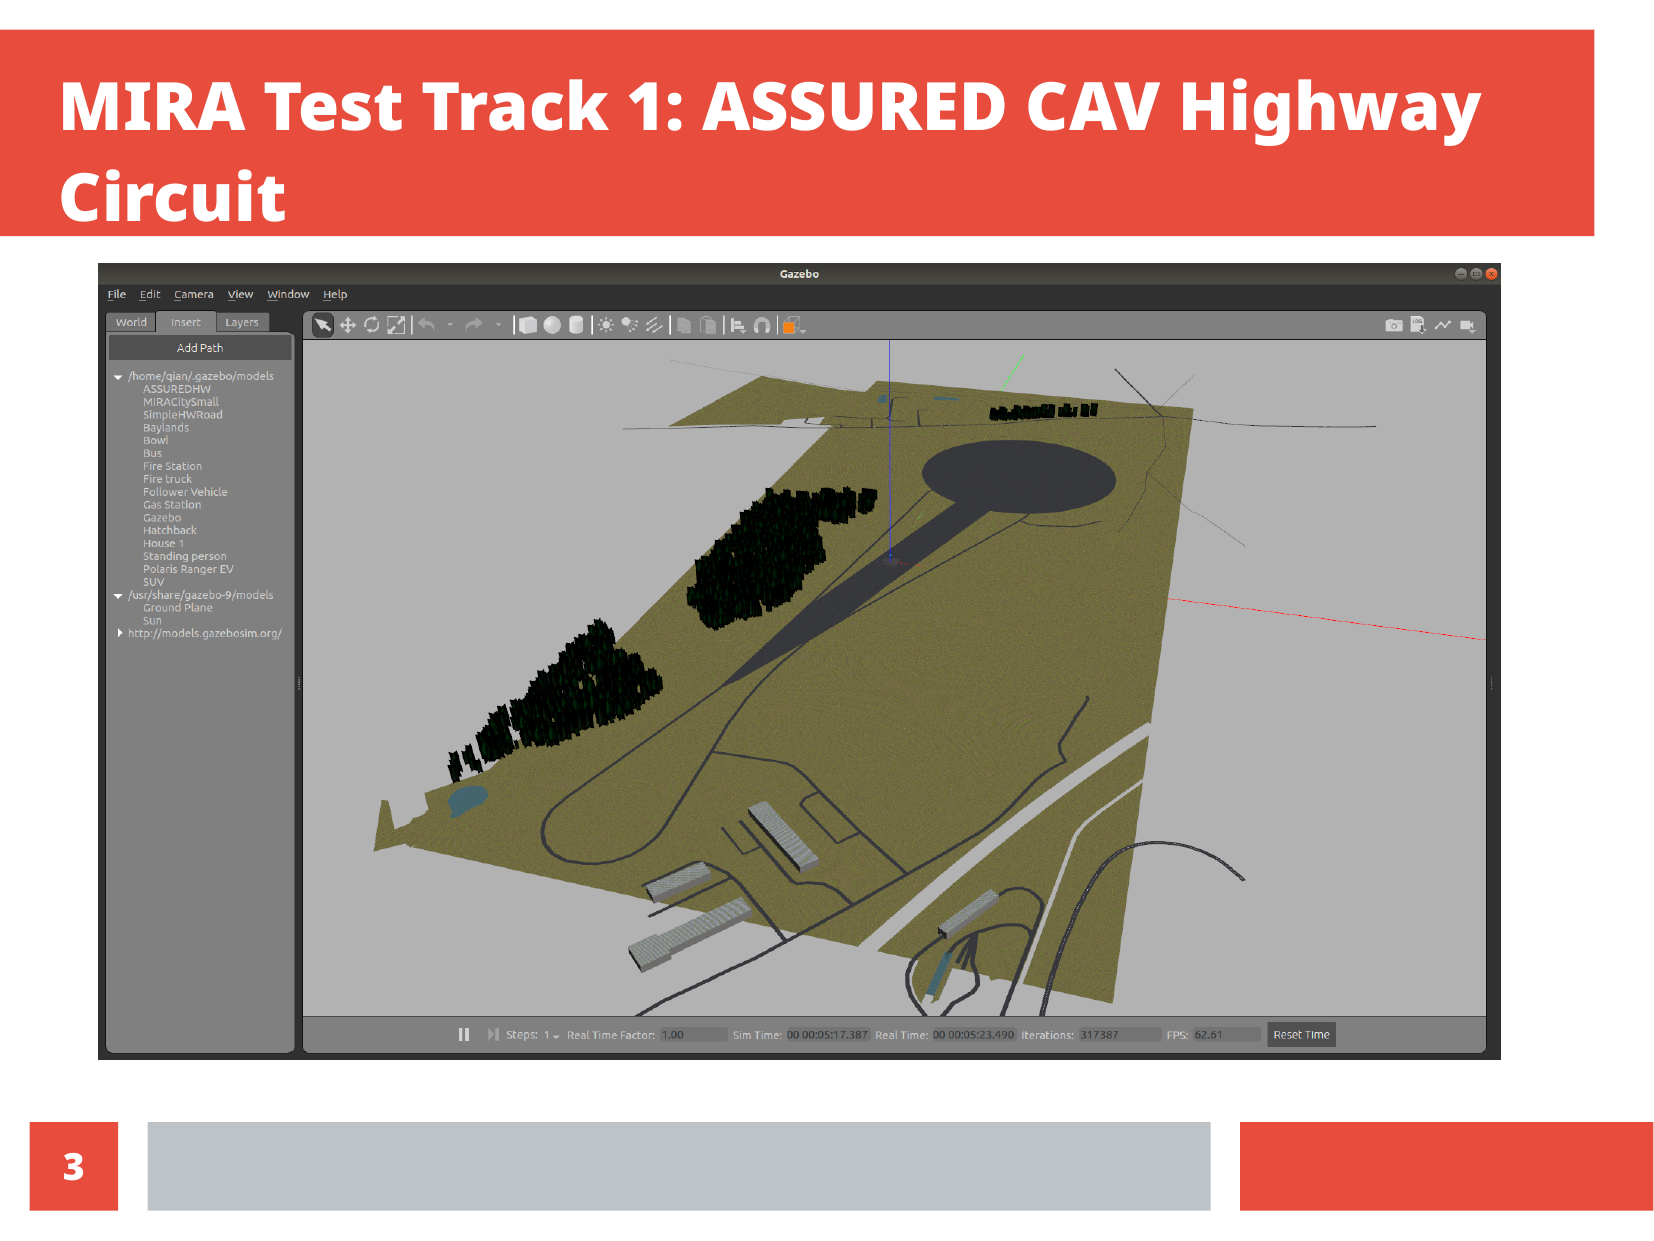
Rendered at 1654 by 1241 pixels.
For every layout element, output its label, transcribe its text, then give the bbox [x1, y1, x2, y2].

title MIRA Test Track 1: ASSURED CAV Highway Circuit [59, 59, 1595, 207]
picture [98, 263, 1501, 1060]
